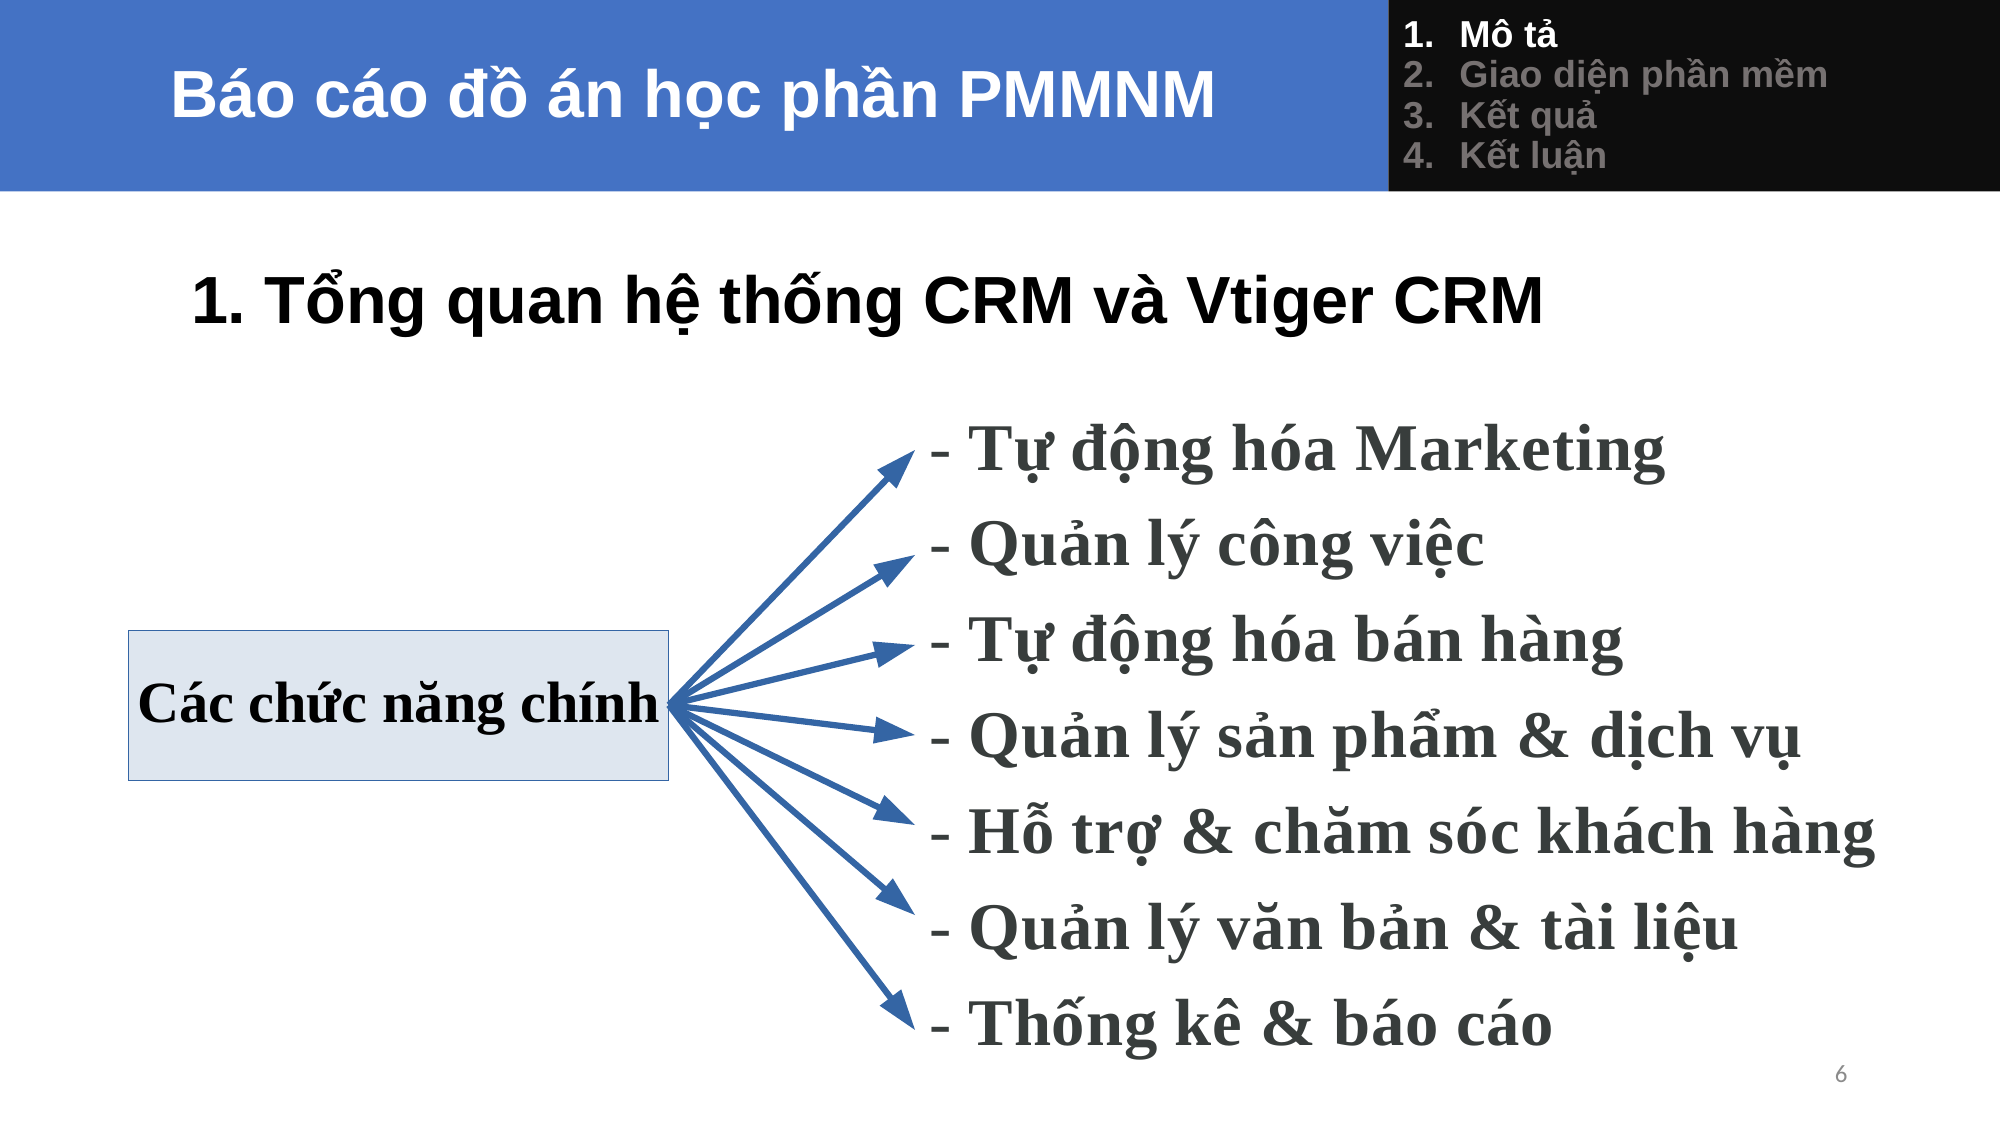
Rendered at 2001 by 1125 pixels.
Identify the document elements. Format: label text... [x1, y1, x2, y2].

text_box - Tự động hóa Marketing - Quản lý công việc - Tự động hóa bán hàng - Quản lý sản phẩm & dịch vụ - Hỗ trợ & chăm sóc khách hàng - Quản lý văn bản & tài liệu - Thống kê & báo cáo [914, 404, 1950, 1030]
text_box Các chức năng chính [128, 630, 669, 781]
text_box 1. Tổng quan hệ thống CRM và Vtiger CRM [176, 255, 1744, 420]
text_box Báo cáo đồ án học phần PMMNM [0, 0, 1388, 192]
text_box Mô tả Giao diện phần mềm Kết quả Kết luận [1388, 0, 2000, 192]
text_box <number> [1412, 1042, 1863, 1103]
